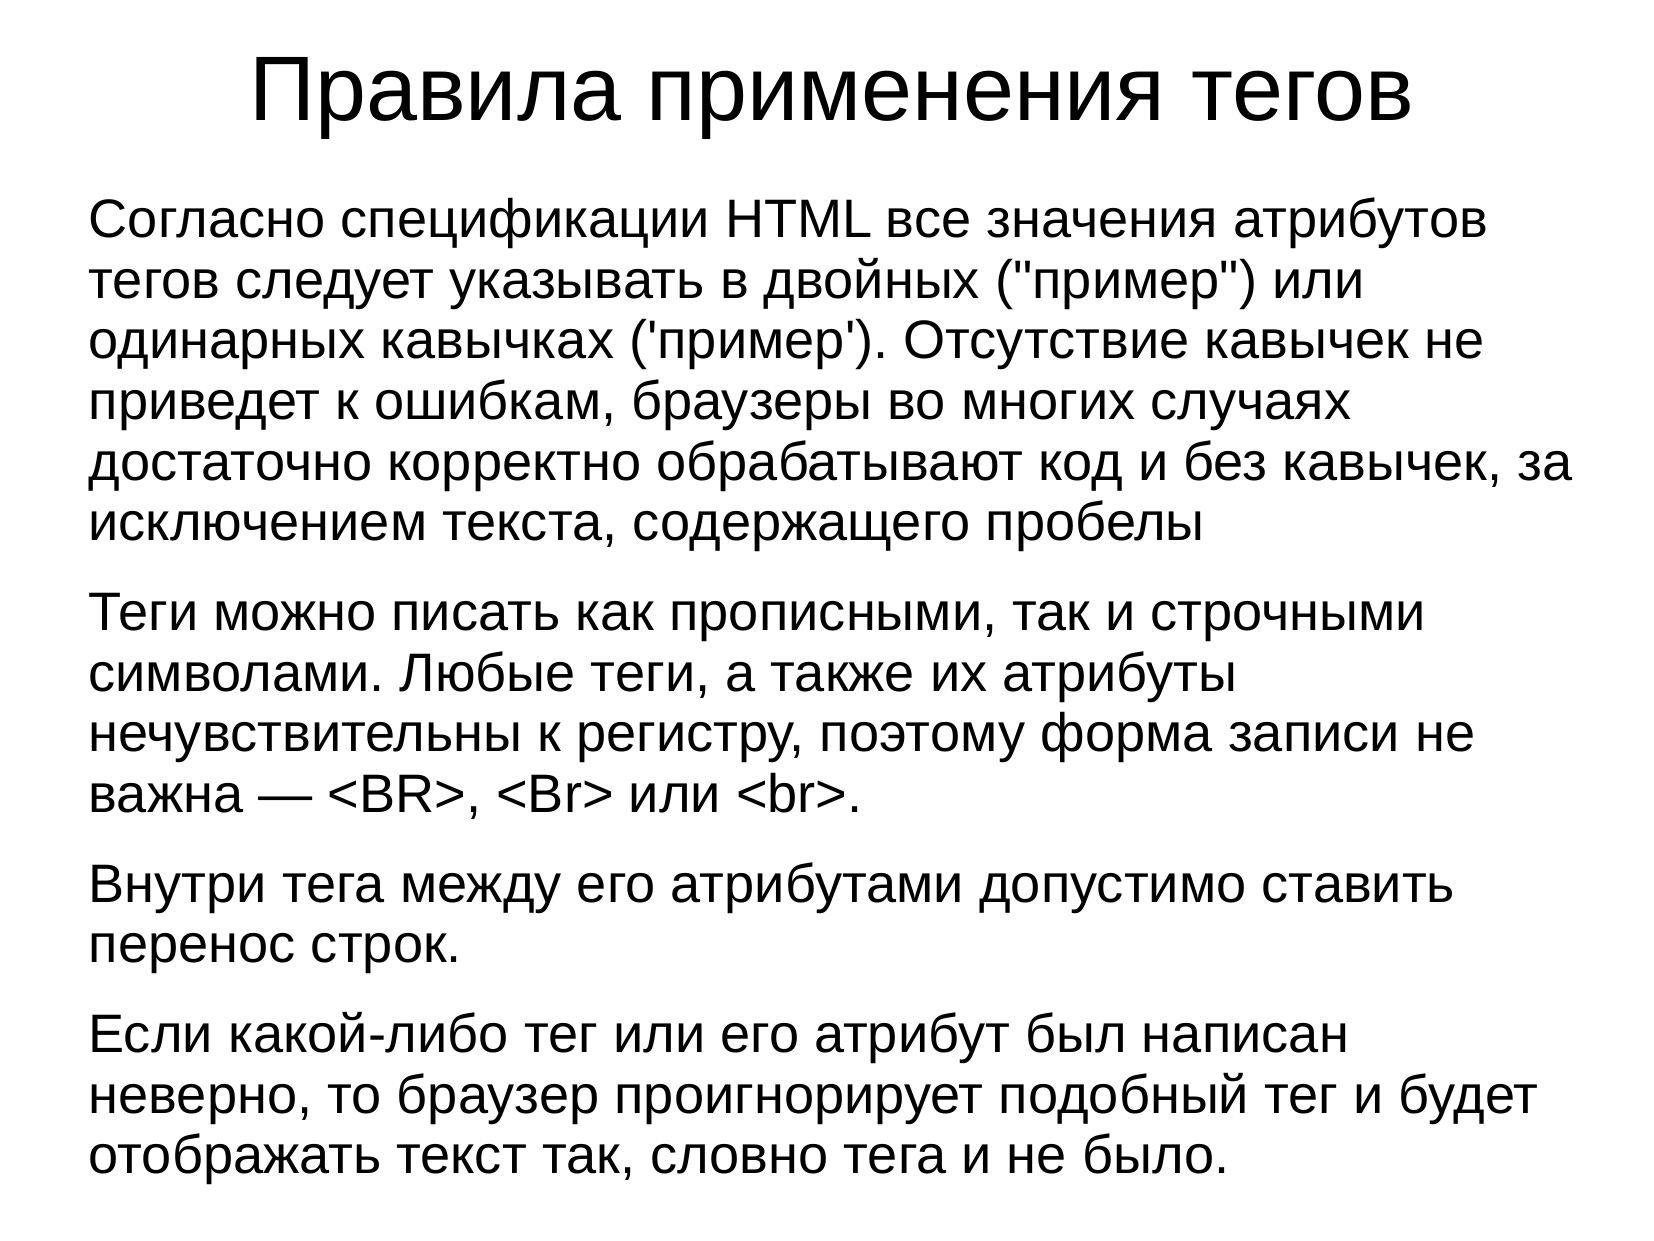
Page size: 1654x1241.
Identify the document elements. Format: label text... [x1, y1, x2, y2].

title Правила применения тегов [88, 29, 1577, 148]
list Согласно спецификации HTML все значения атрибутов тегов следует указывать в двойных ("пример") или одинарных кавычках ('пример'). Отсутствие кавычек не приведет к ошибкам, браузеры во многих случаях достаточно корректно обрабатывают код и без кавычек, за исключением текста, содержащего пробелы Теги можно писать как прописными, так и строчными символами. Любые теги, а также их атрибуты нечувствительны к регистру, поэтому форма записи не важна — <BR>, <Br> или <br>. Внутри тега между его атрибутами допустимо ставить перенос строк. Если какой-либо тег или его атрибут был написан неверно, то браузер проигнорирует подобный тег и будет отображать текст так, словно тега и не было. [88, 188, 1577, 1186]
